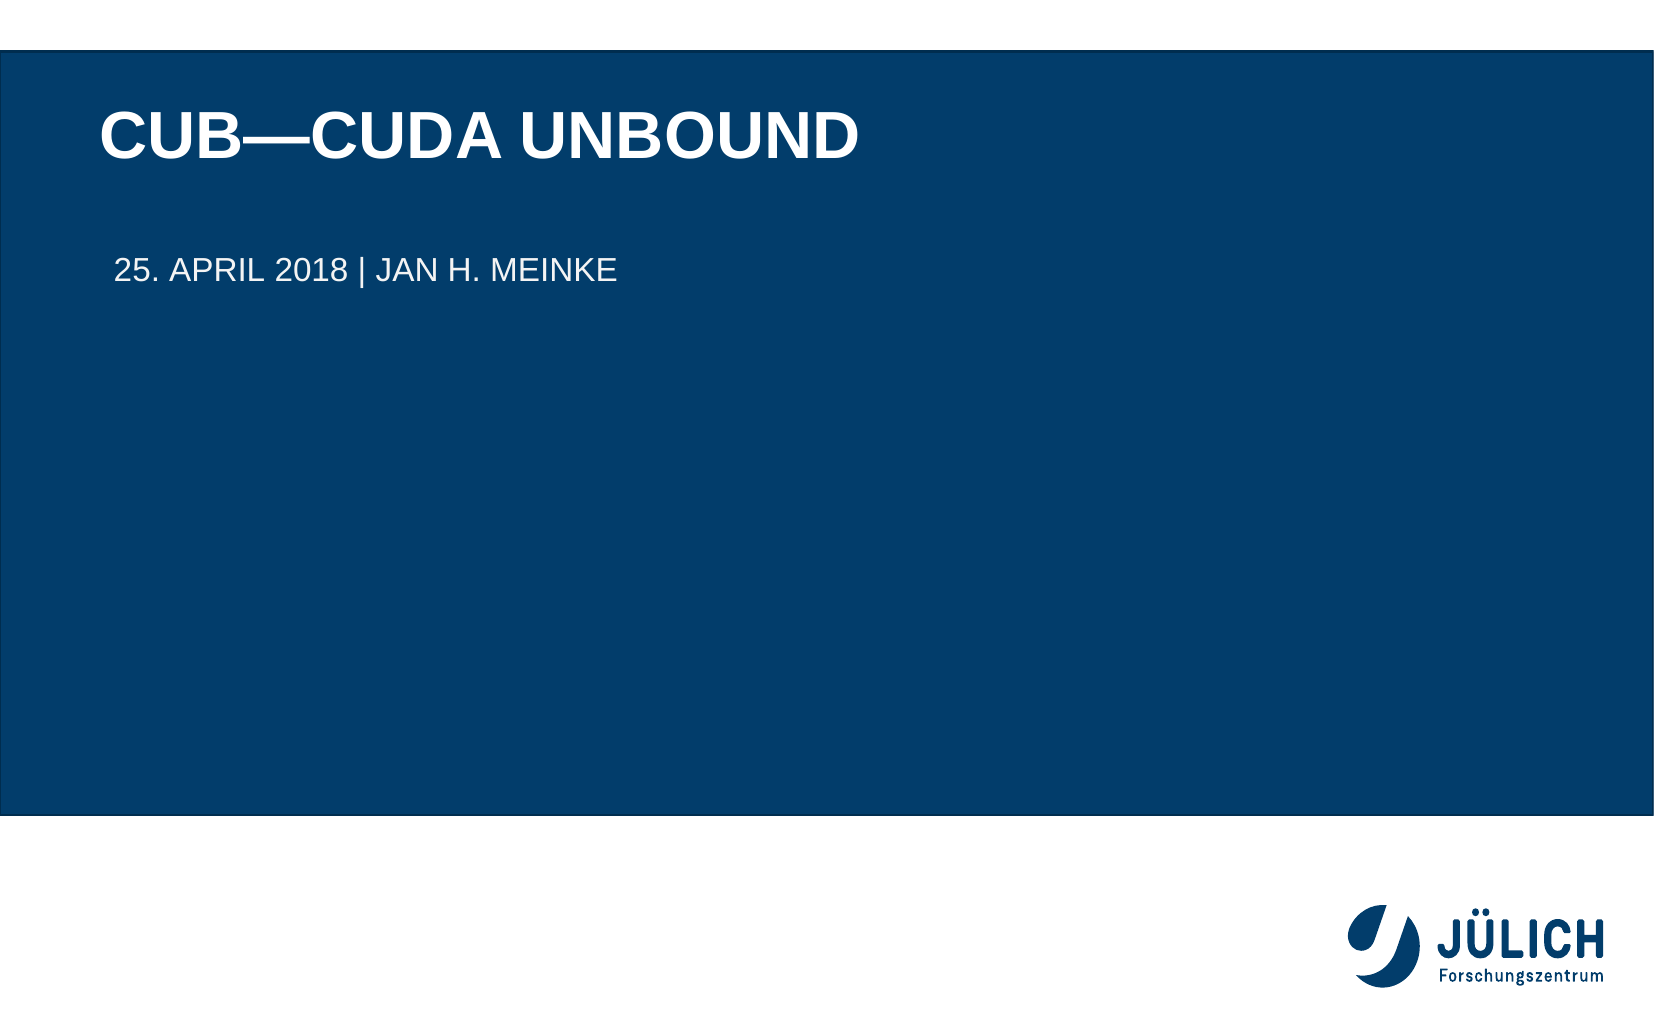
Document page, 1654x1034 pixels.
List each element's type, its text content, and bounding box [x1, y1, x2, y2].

text_box 25. APRIL 2018 | JAN H. MEINKE [98, 240, 634, 296]
title CUB—CUDA unbound [99, 80, 1555, 175]
